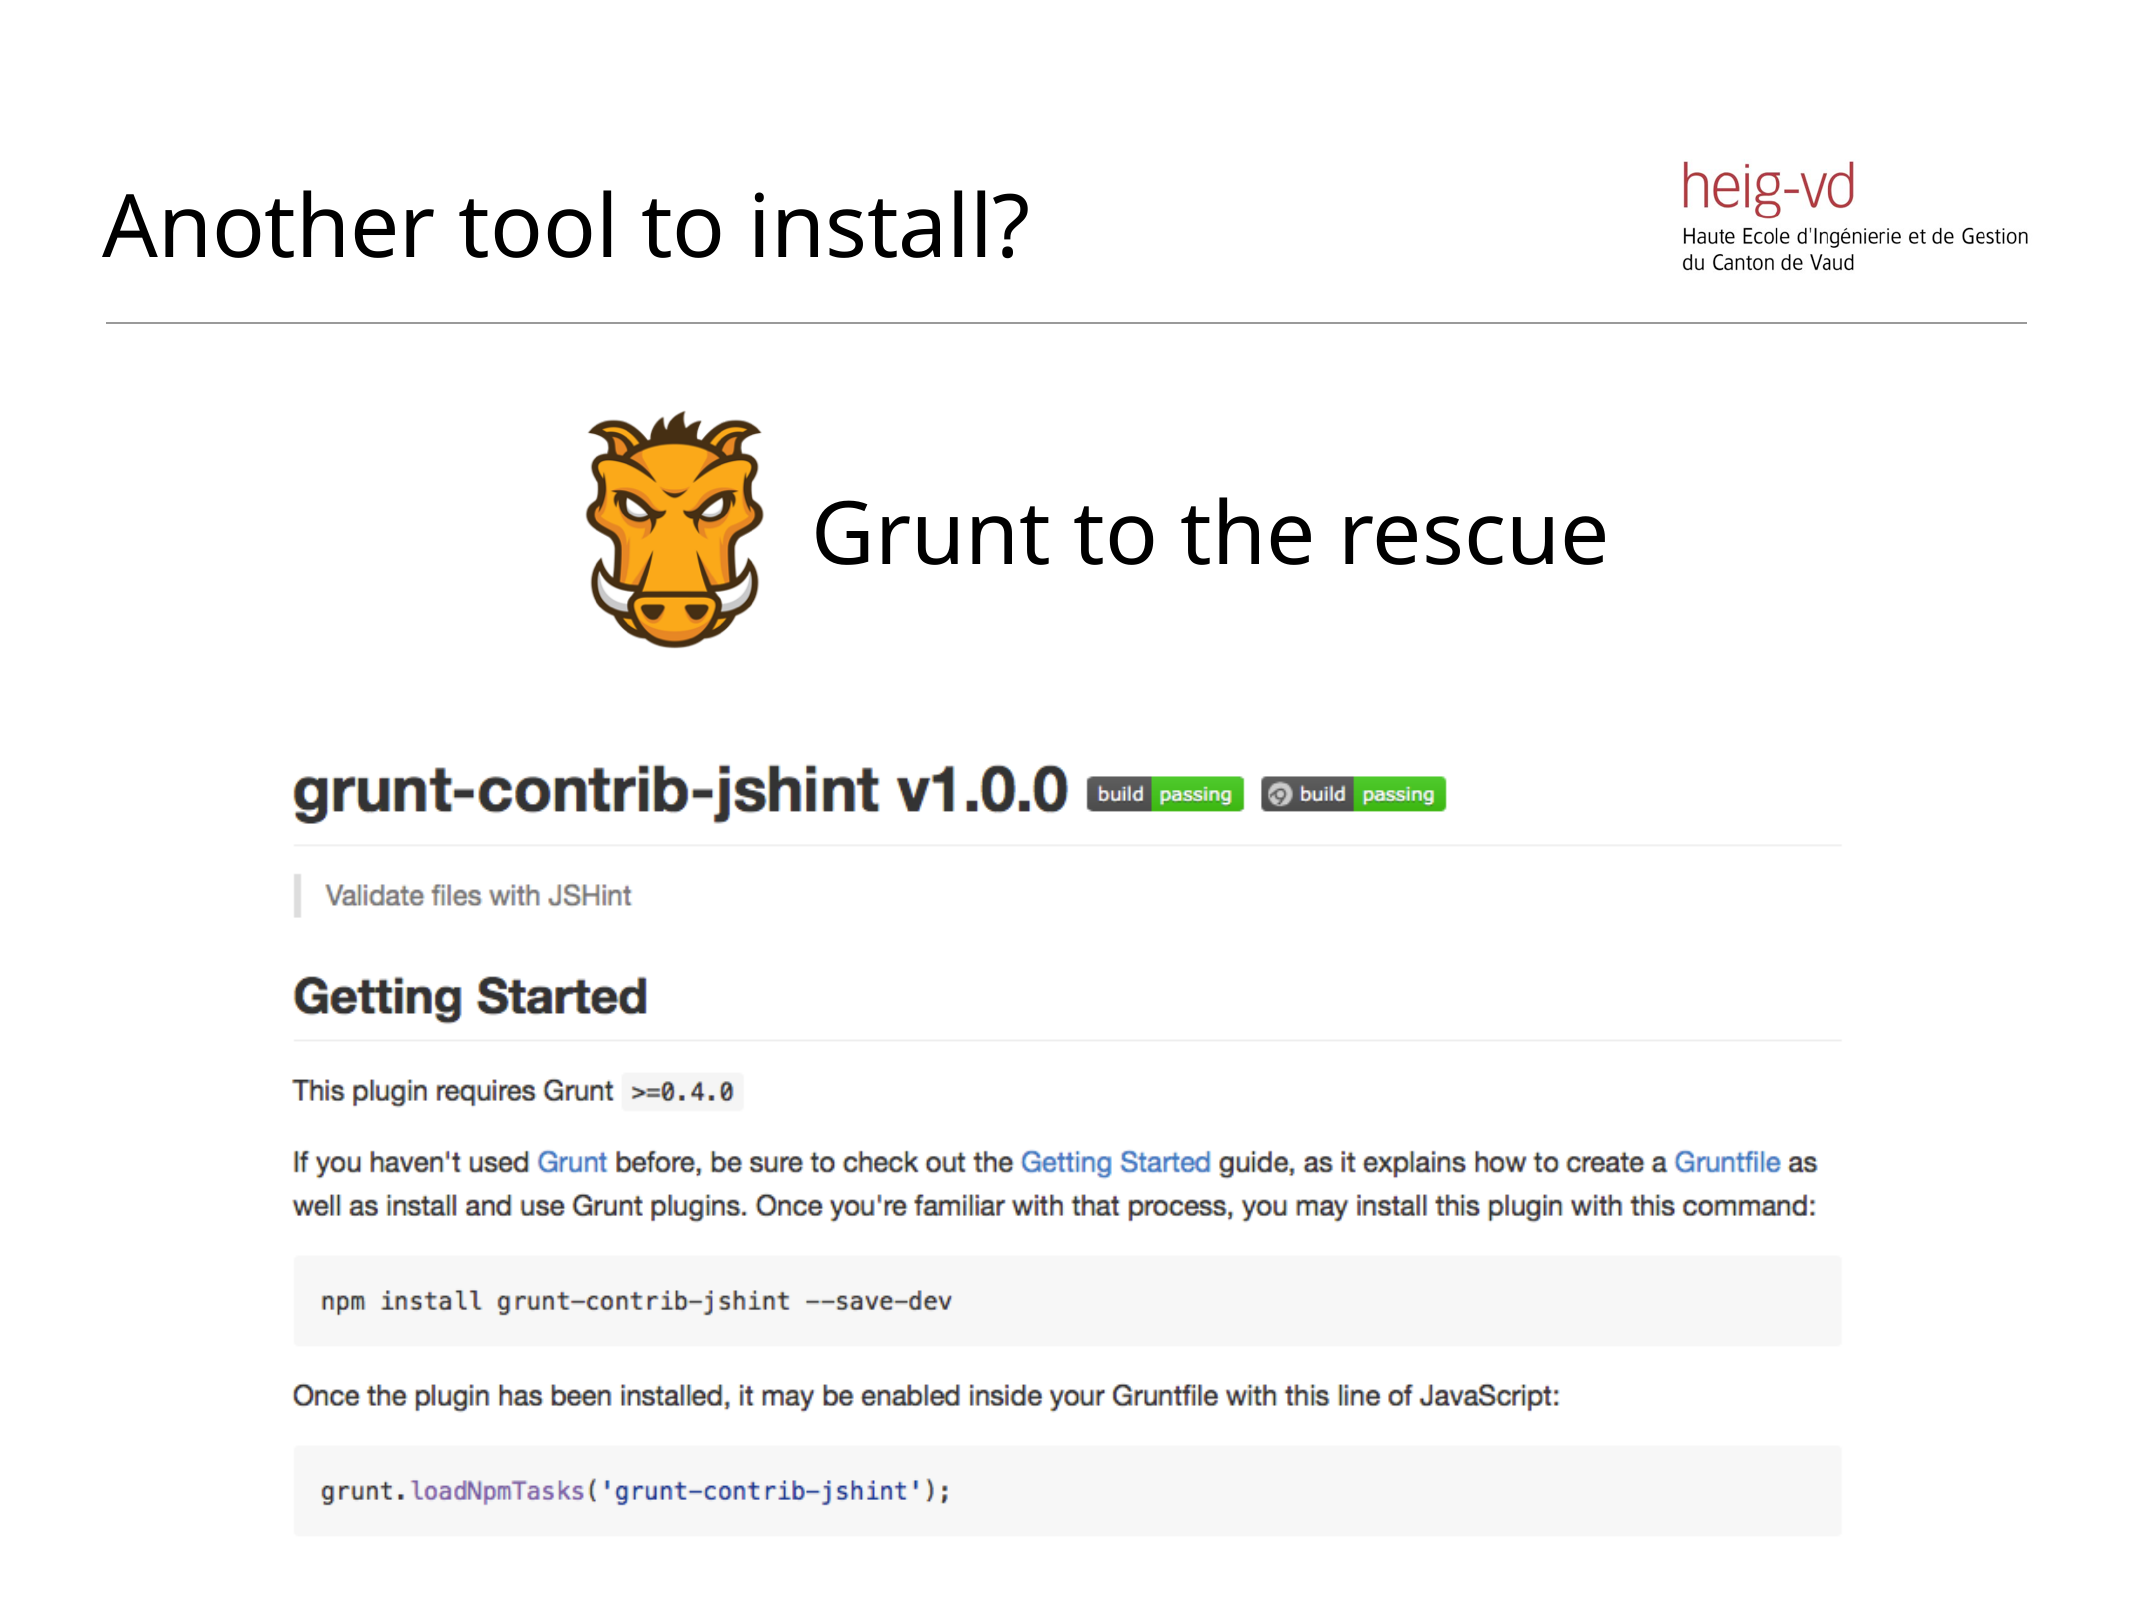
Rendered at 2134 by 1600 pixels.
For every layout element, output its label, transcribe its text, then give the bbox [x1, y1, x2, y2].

picture [548, 404, 800, 655]
picture [270, 735, 1863, 1554]
text_box Grunt to the rescue [803, 468, 1618, 591]
title Another tool to install? [93, 54, 2040, 284]
